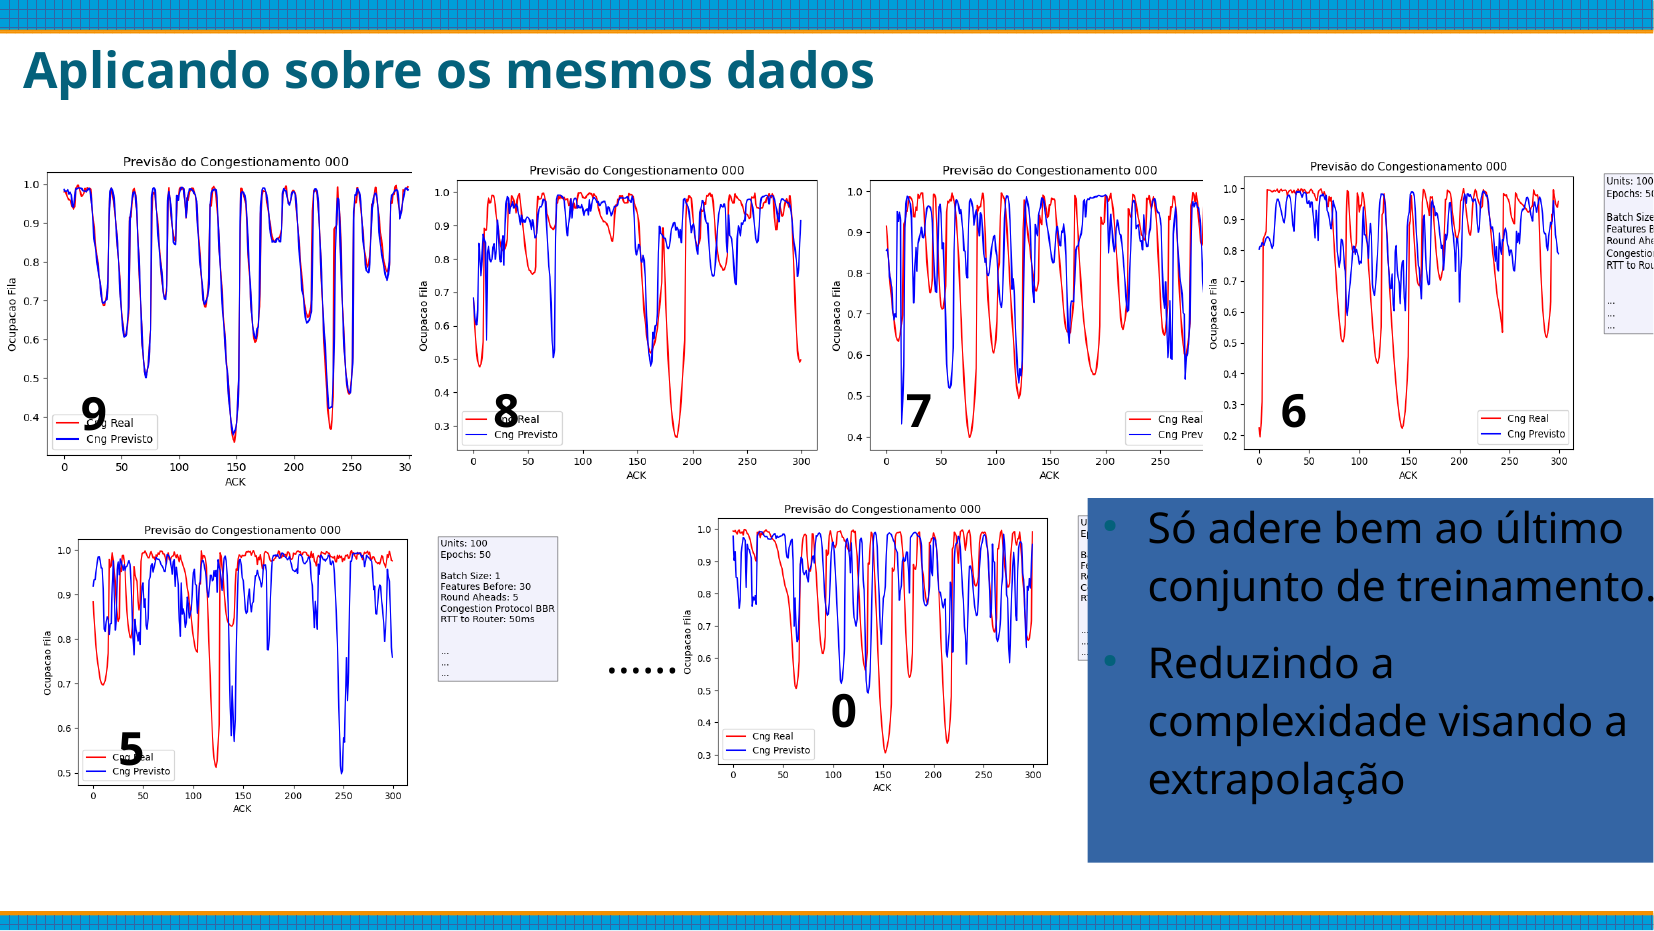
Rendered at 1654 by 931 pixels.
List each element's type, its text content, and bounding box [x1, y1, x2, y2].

text_box 6 [1275, 375, 1351, 445]
text_box 8 [487, 375, 544, 445]
text_box …... [600, 621, 751, 691]
text_box 7 [900, 375, 976, 445]
text_box 0 [825, 675, 901, 745]
picture [677, 498, 1087, 799]
list Só adere bem ao último conjunto de treinamento. Reduzindo a complexidade visando a extrapolação [1087, 498, 1654, 863]
picture [37, 519, 561, 820]
text_box 5 [112, 712, 188, 782]
text_box 9 [75, 377, 151, 448]
picture [0, 149, 1654, 495]
title Aplicando sobre os mesmos dados [23, 0, 1501, 151]
